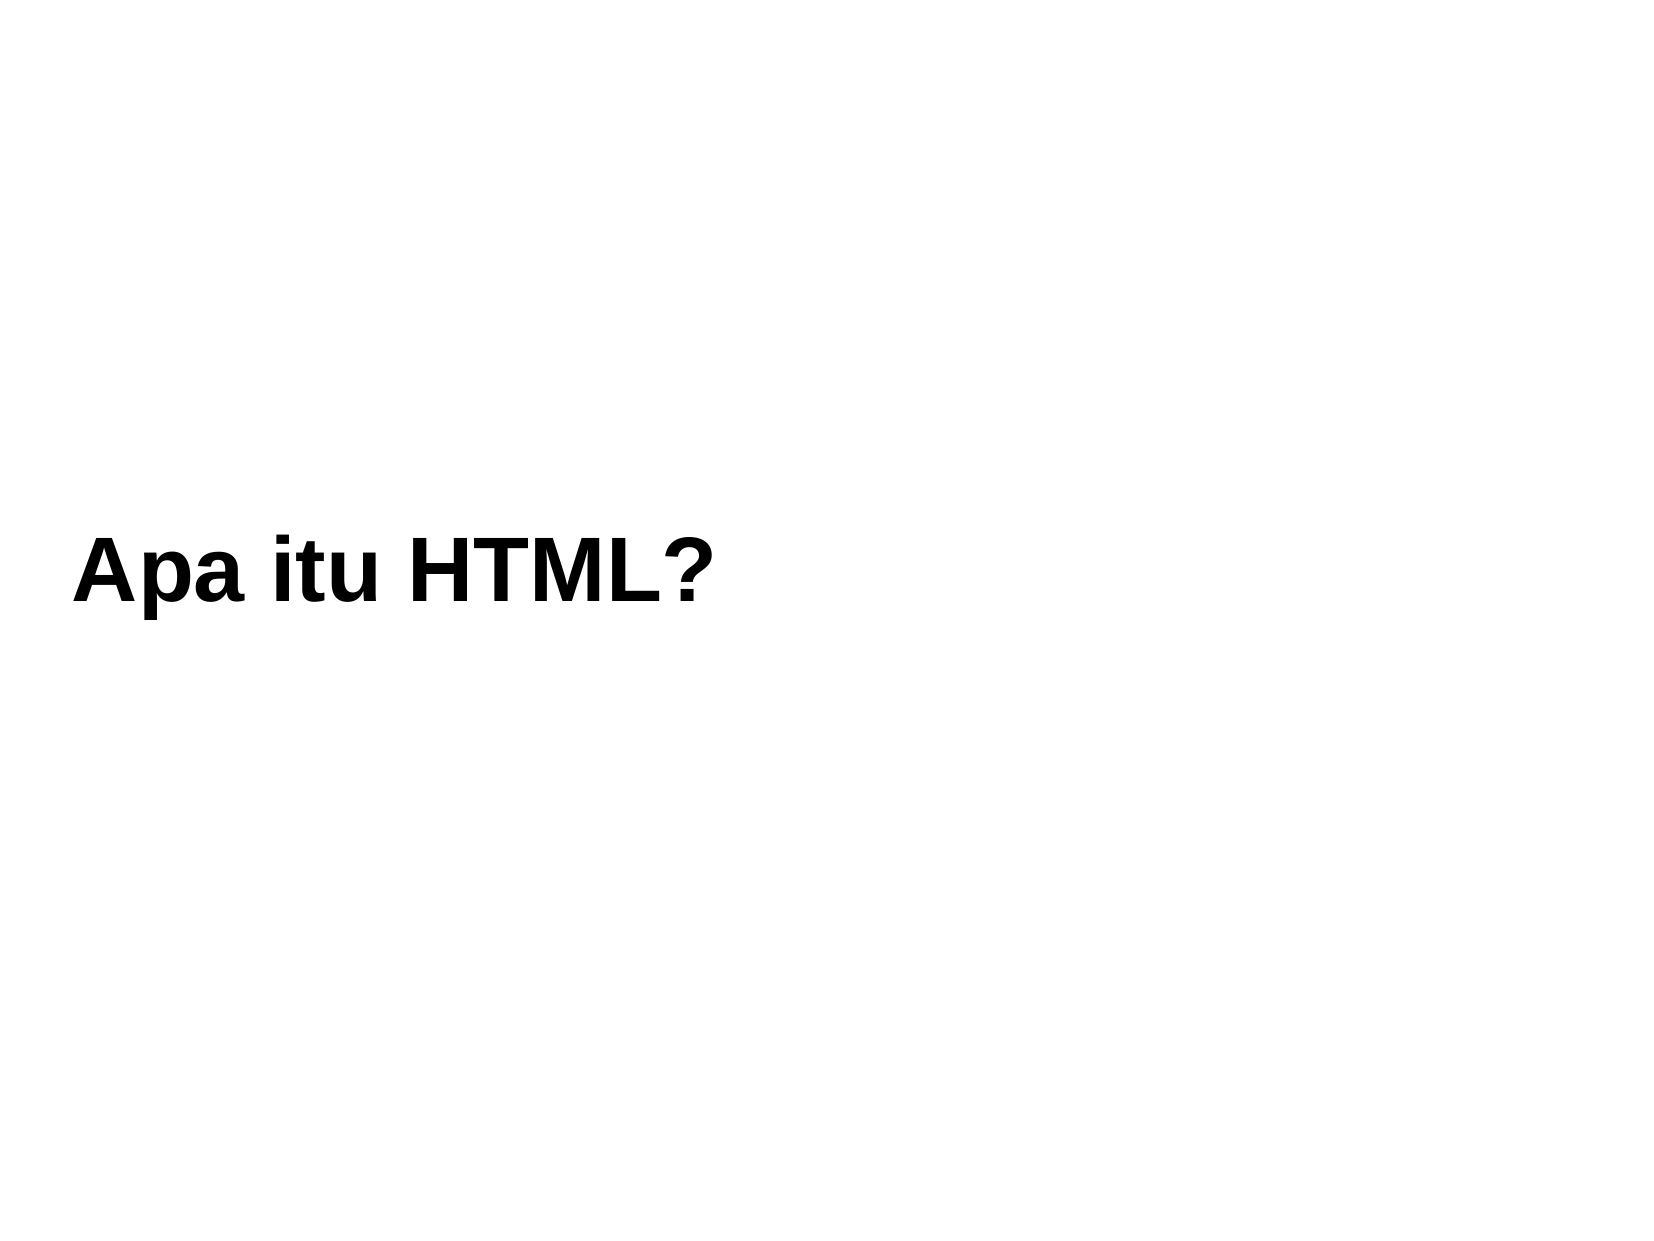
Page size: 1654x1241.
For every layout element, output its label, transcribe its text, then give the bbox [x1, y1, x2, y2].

text_box Apa itu HTML? [71, 210, 1561, 930]
